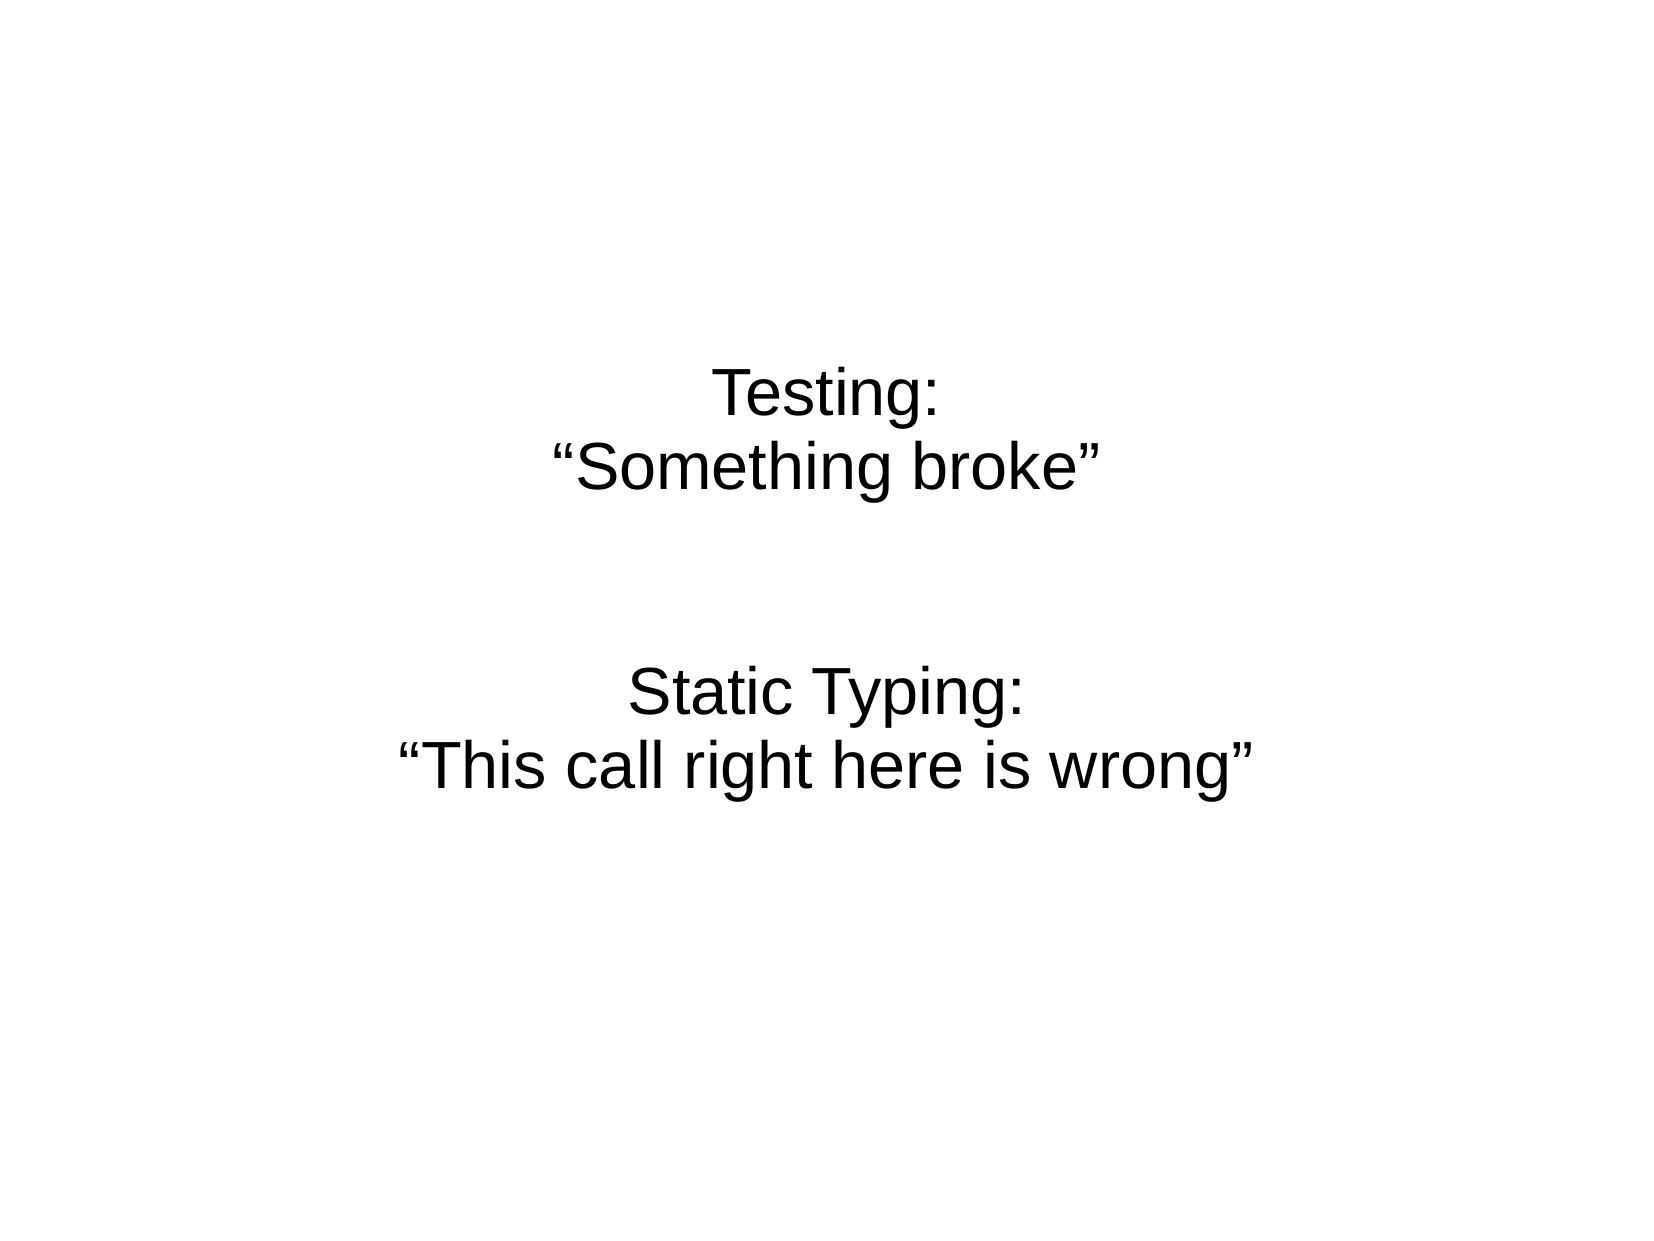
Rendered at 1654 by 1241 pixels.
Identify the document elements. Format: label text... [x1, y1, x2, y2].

subtitle Testing: “Something broke” Static Typing: “This call right here is wrong” [82, 49, 1571, 1109]
